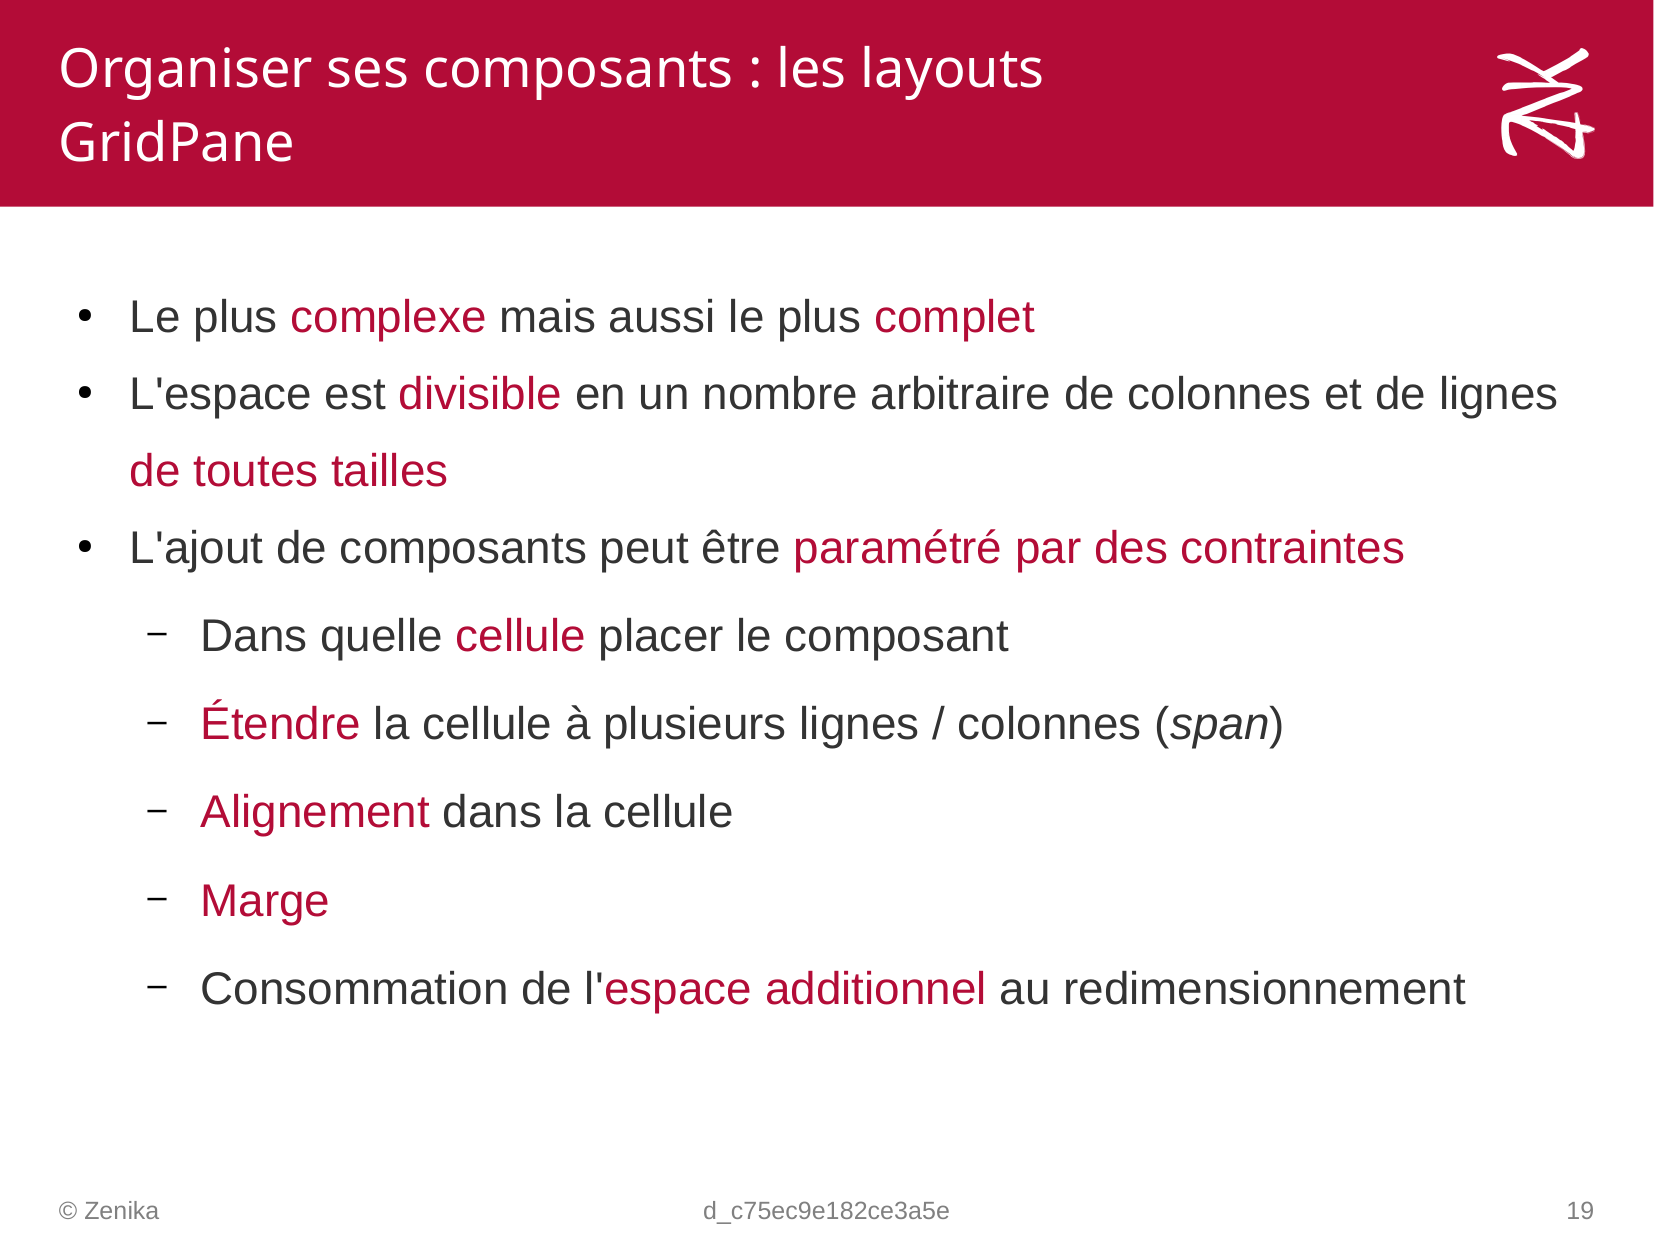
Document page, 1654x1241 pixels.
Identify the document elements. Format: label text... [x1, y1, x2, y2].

title Organiser ses composants : les layouts GridPane [59, 29, 1595, 178]
list Le plus complexe mais aussi le plus complet L'espace est divisible en un nombre arbitraire de colonnes et de lignes de toutes tailles L'ajout de composants peut être paramétré par des contraintes Dans quelle cellule placer le composant Étendre la cellule à plusieurs lignes / colonnes (span) Alignement dans la cellule Marge Consommation de l'espace additionnel au redimensionnement [59, 265, 1595, 1182]
